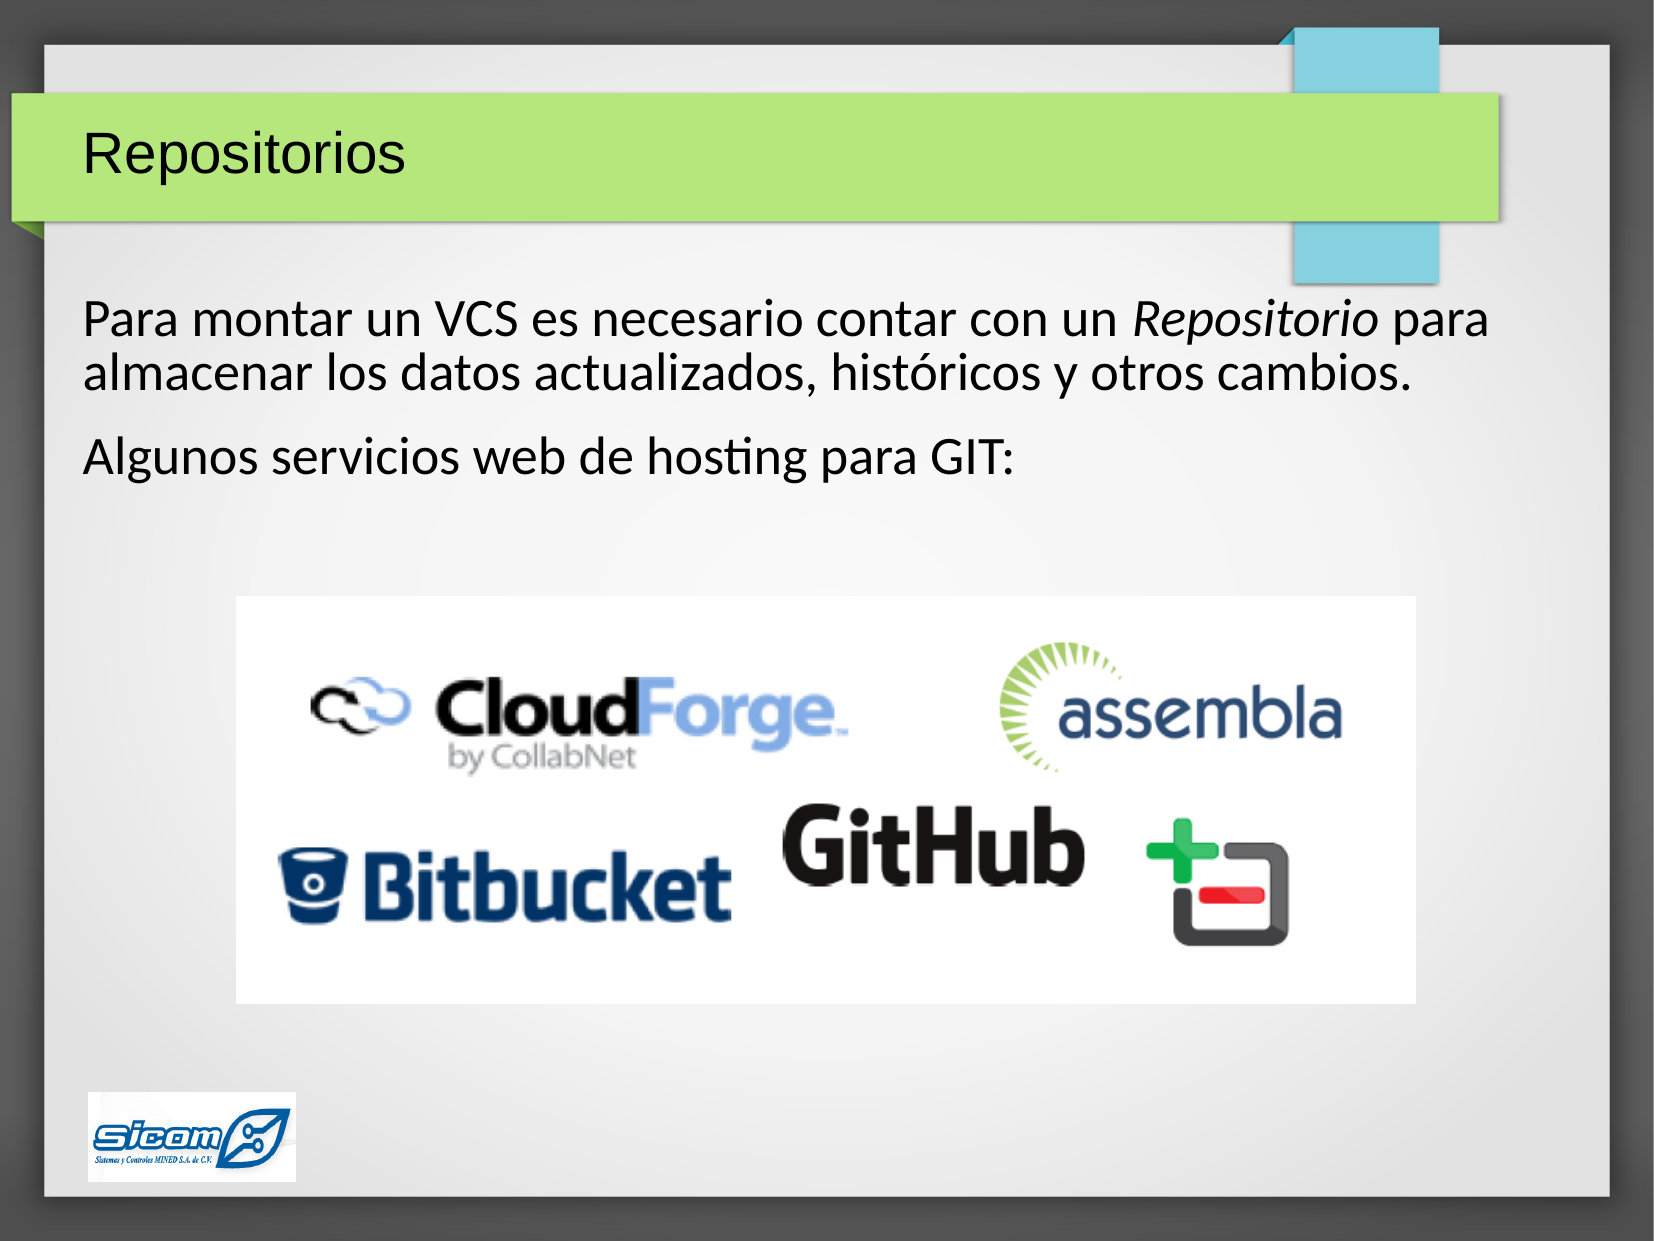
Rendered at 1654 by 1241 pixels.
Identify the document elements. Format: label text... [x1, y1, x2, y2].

list Para montar un VCS es necesario contar con un Repositorio para almacenar los datos actualizados, históricos y otros cambios. Algunos servicios web de hosting para GIT: [82, 295, 1571, 1015]
title Repositorios [82, 94, 1264, 213]
picture [0, 0, 1654, 1241]
